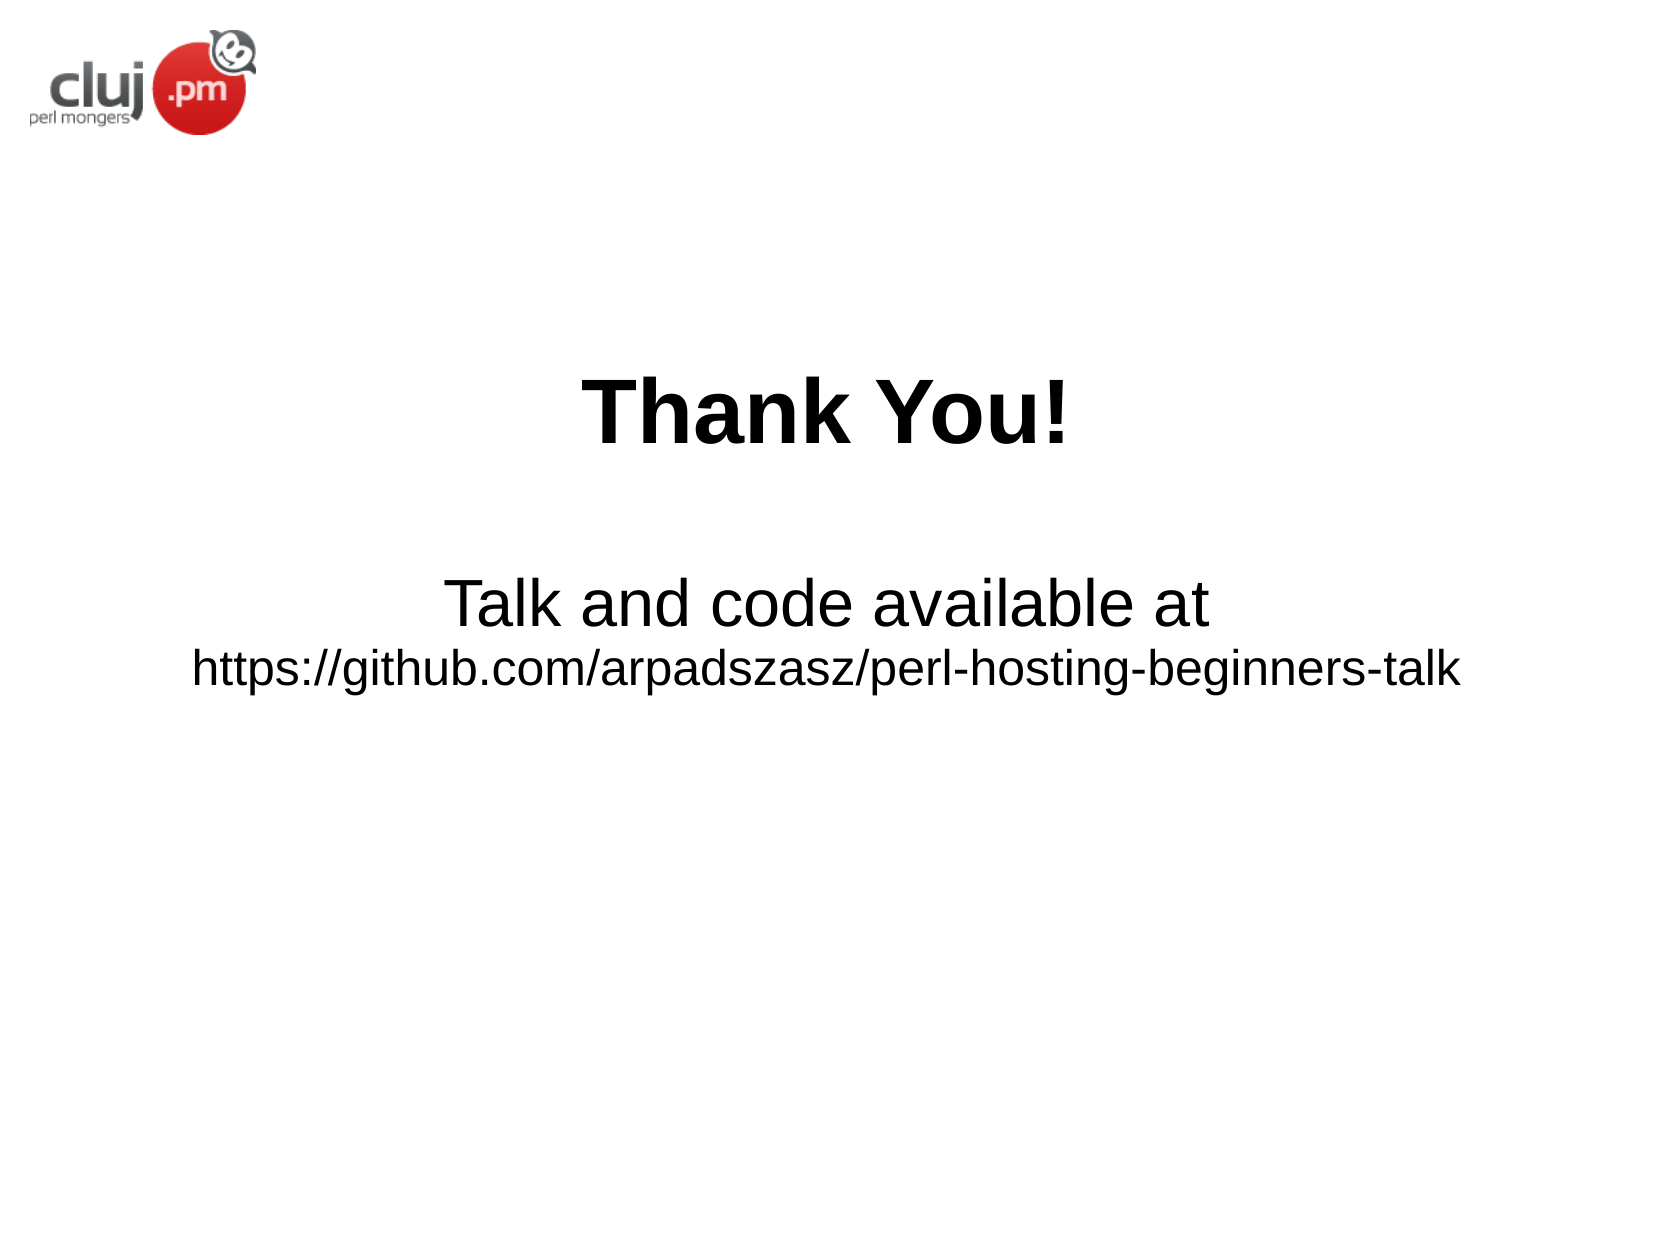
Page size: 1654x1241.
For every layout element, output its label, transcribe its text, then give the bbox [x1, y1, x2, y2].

picture [30, 30, 256, 135]
title Thank You! Talk and code available at https://github.com/arpadszasz/perl-hosting-beginners-talk [82, 49, 1571, 1111]
subtitle [82, 290, 1538, 1010]
